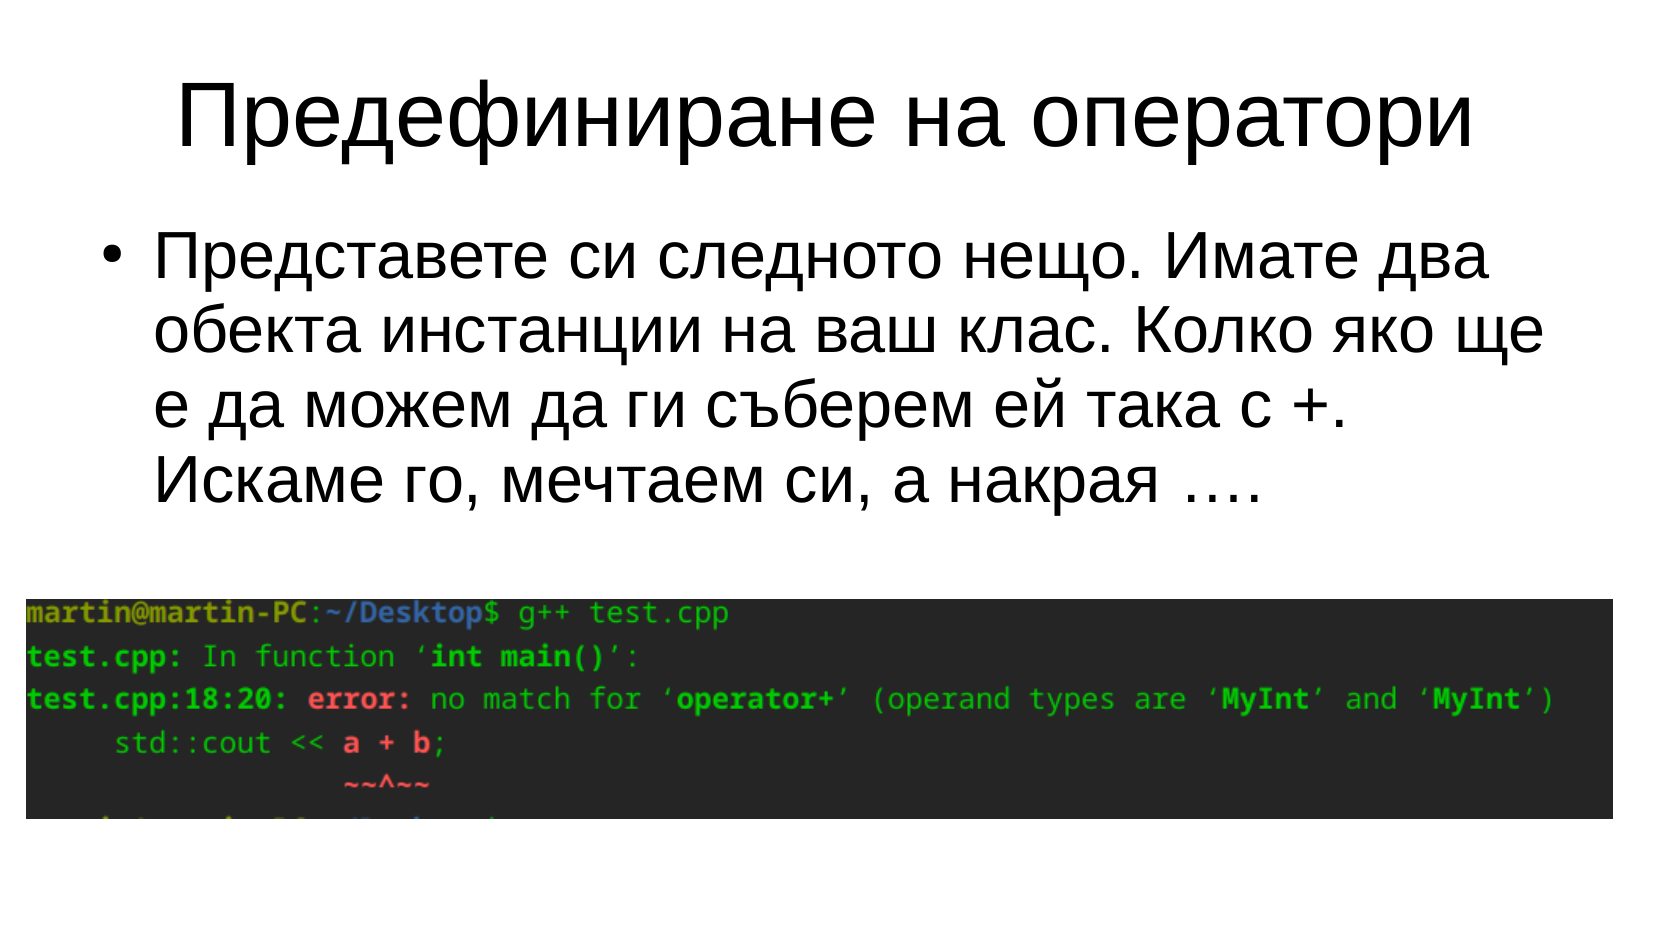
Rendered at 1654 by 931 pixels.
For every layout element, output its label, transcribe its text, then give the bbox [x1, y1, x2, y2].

list Представете си следното нещо. Имате два обекта инстанции на ваш клас. Колко яко ще е да можем да ги съберем ей така с +. Искаме го, мечтаем си, а накрая …. [82, 217, 1571, 599]
picture [26, 599, 1613, 819]
title Предефиниране на оператори [82, 37, 1571, 193]
